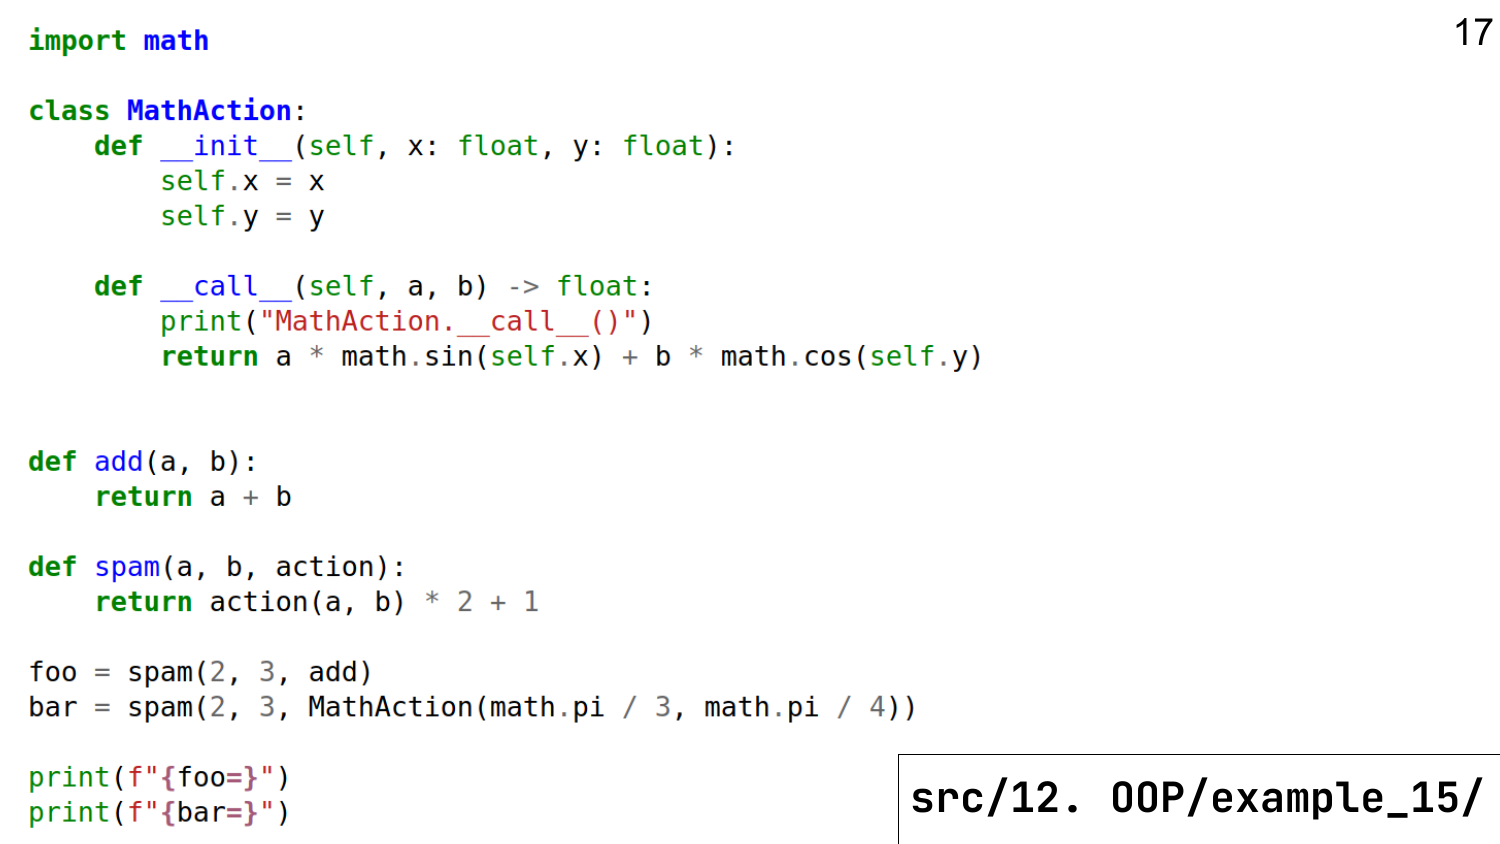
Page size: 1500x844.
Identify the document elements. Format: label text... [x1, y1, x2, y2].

picture [19, 18, 987, 835]
text_box src/12. OOP/example_15/ [901, 763, 1500, 838]
picture [899, 755, 987, 835]
